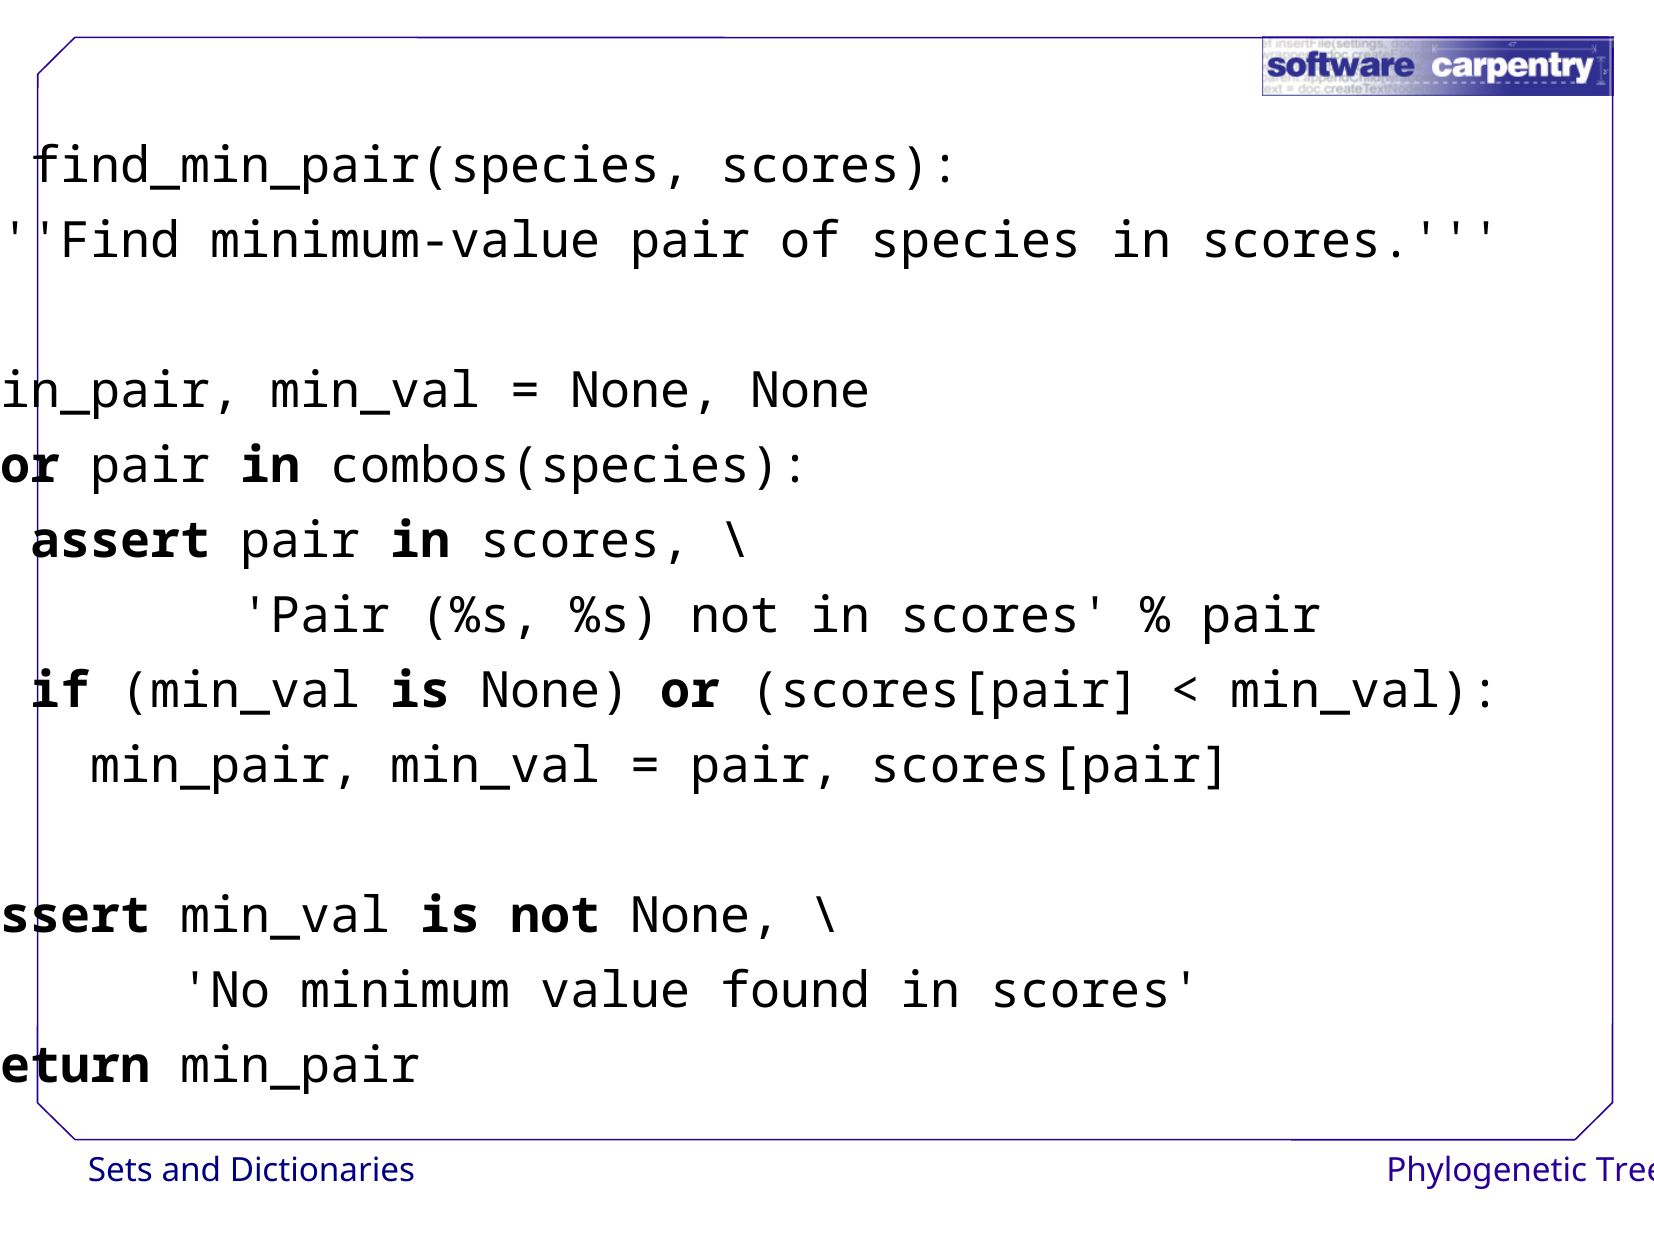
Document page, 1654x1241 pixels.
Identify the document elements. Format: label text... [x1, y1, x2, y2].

text_box def find_min_pair(species, scores): '''Find minimum-value pair of species in scores.''' min_pair, min_val = None, None for pair in combos(species): assert pair in scores, \ 'Pair (%s, %s) not in scores' % pair if (min_val is None) or (scores[pair] < min_val): min_pair, min_val = pair, scores[pair] assert min_val is not None, \ 'No minimum value found in scores' return min_pair [0, 109, 1654, 1101]
picture [1262, 36, 1614, 96]
